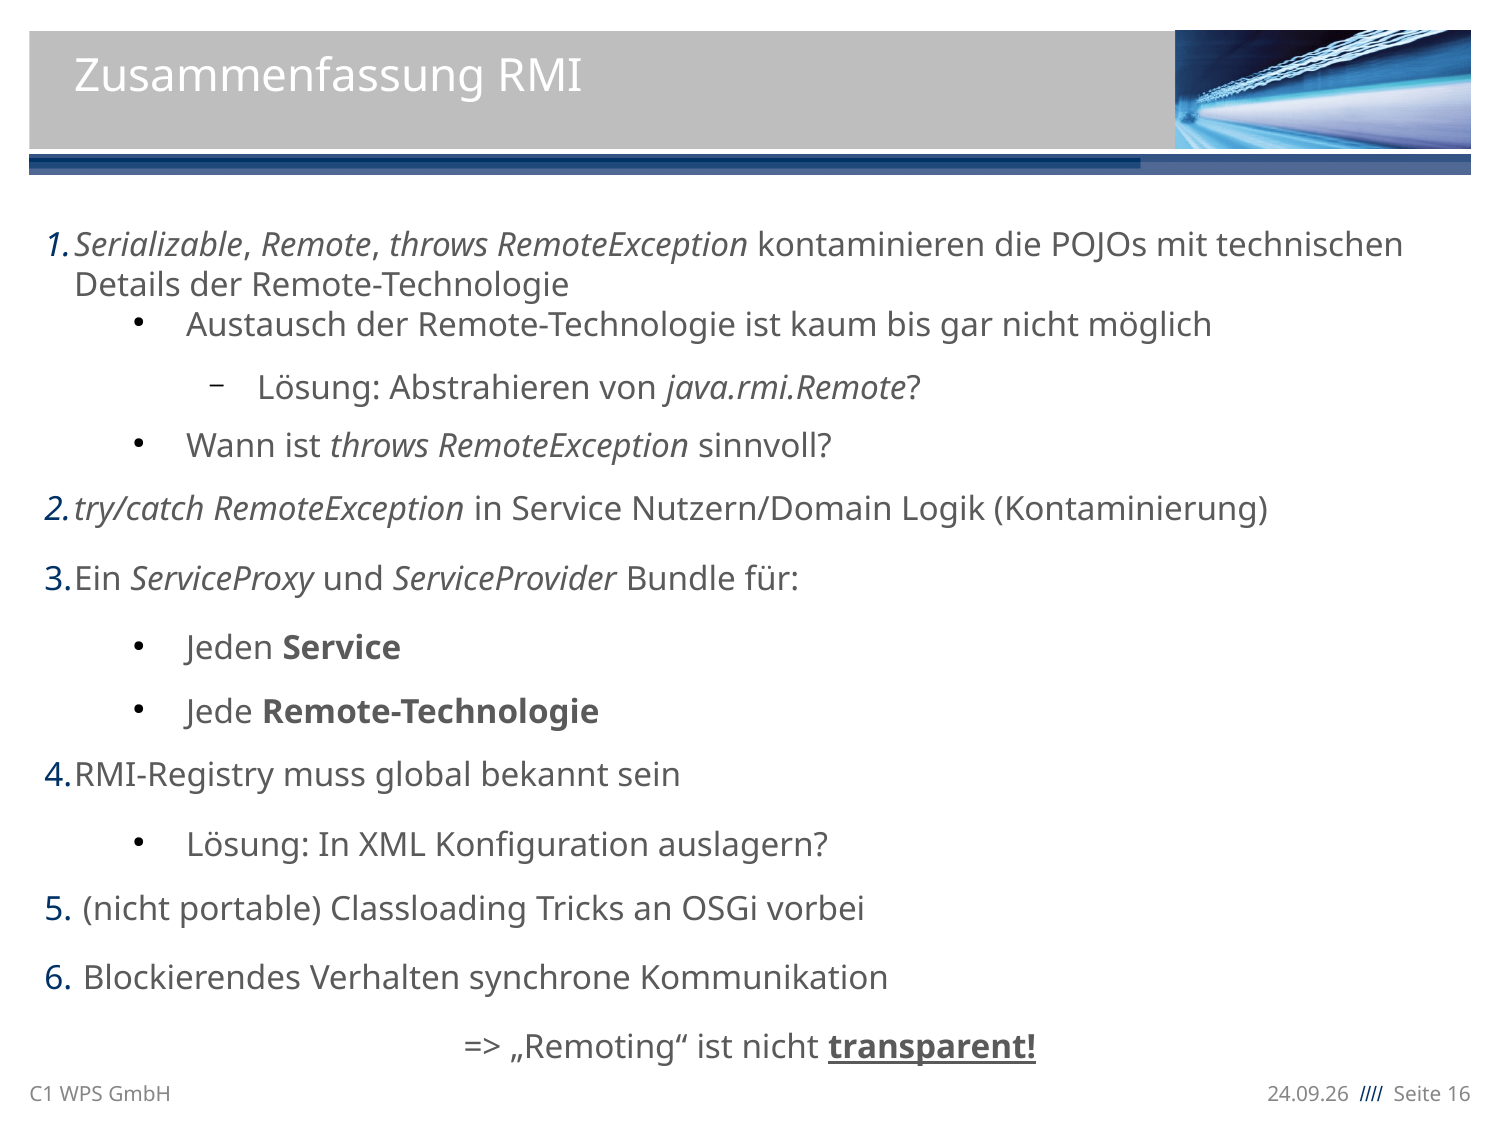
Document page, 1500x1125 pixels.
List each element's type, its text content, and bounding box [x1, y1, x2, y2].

title Zusammenfassung RMI [29, 31, 1176, 149]
list Serializable, Remote, throws RemoteException kontaminieren die POJOs mit technischen Details der Remote-Technologie Austausch der Remote-Technologie ist kaum bis gar nicht möglich Lösung: Abstrahieren von java.rmi.Remote? Wann ist throws RemoteException sinnvoll? try/catch RemoteException in Service Nutzern/Domain Logik (Kontaminierung) Ein ServiceProxy und ServiceProvider Bundle für: Jeden Service Jede Remote-Technologie RMI-Registry muss global bekannt sein Lösung: In XML Konfiguration auslagern? (nicht portable) Classloading Tricks an OSGi vorbei Blockierendes Verhalten synchrone Kommunikation => „Remoting“ ist nicht transparent! [29, 208, 1471, 1059]
picture [29, 154, 1471, 175]
picture [1175, 30, 1471, 149]
